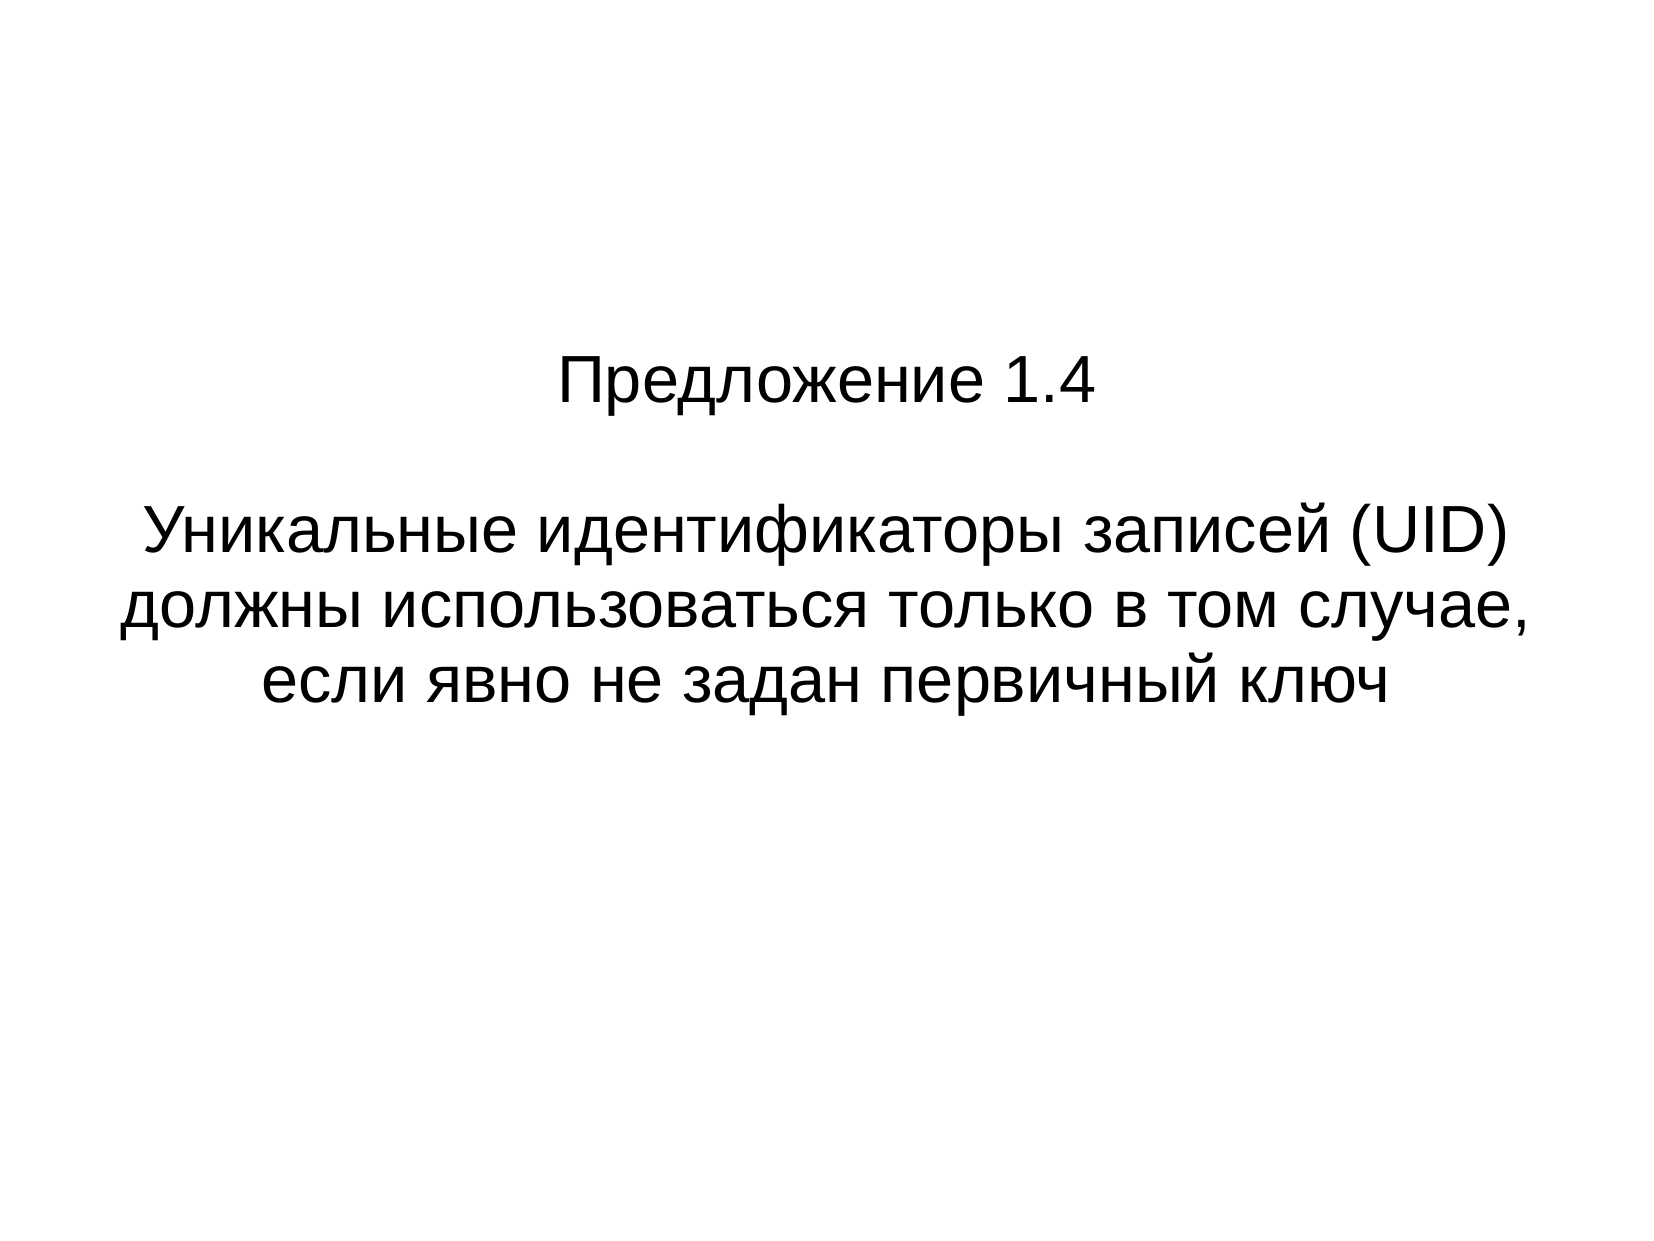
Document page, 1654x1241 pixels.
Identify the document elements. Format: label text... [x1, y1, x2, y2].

subtitle Предложение 1.4 Уникальные идентификаторы записей (UID) должны использоваться только в том случае, если явно не задан первичный ключ [82, 49, 1571, 1010]
